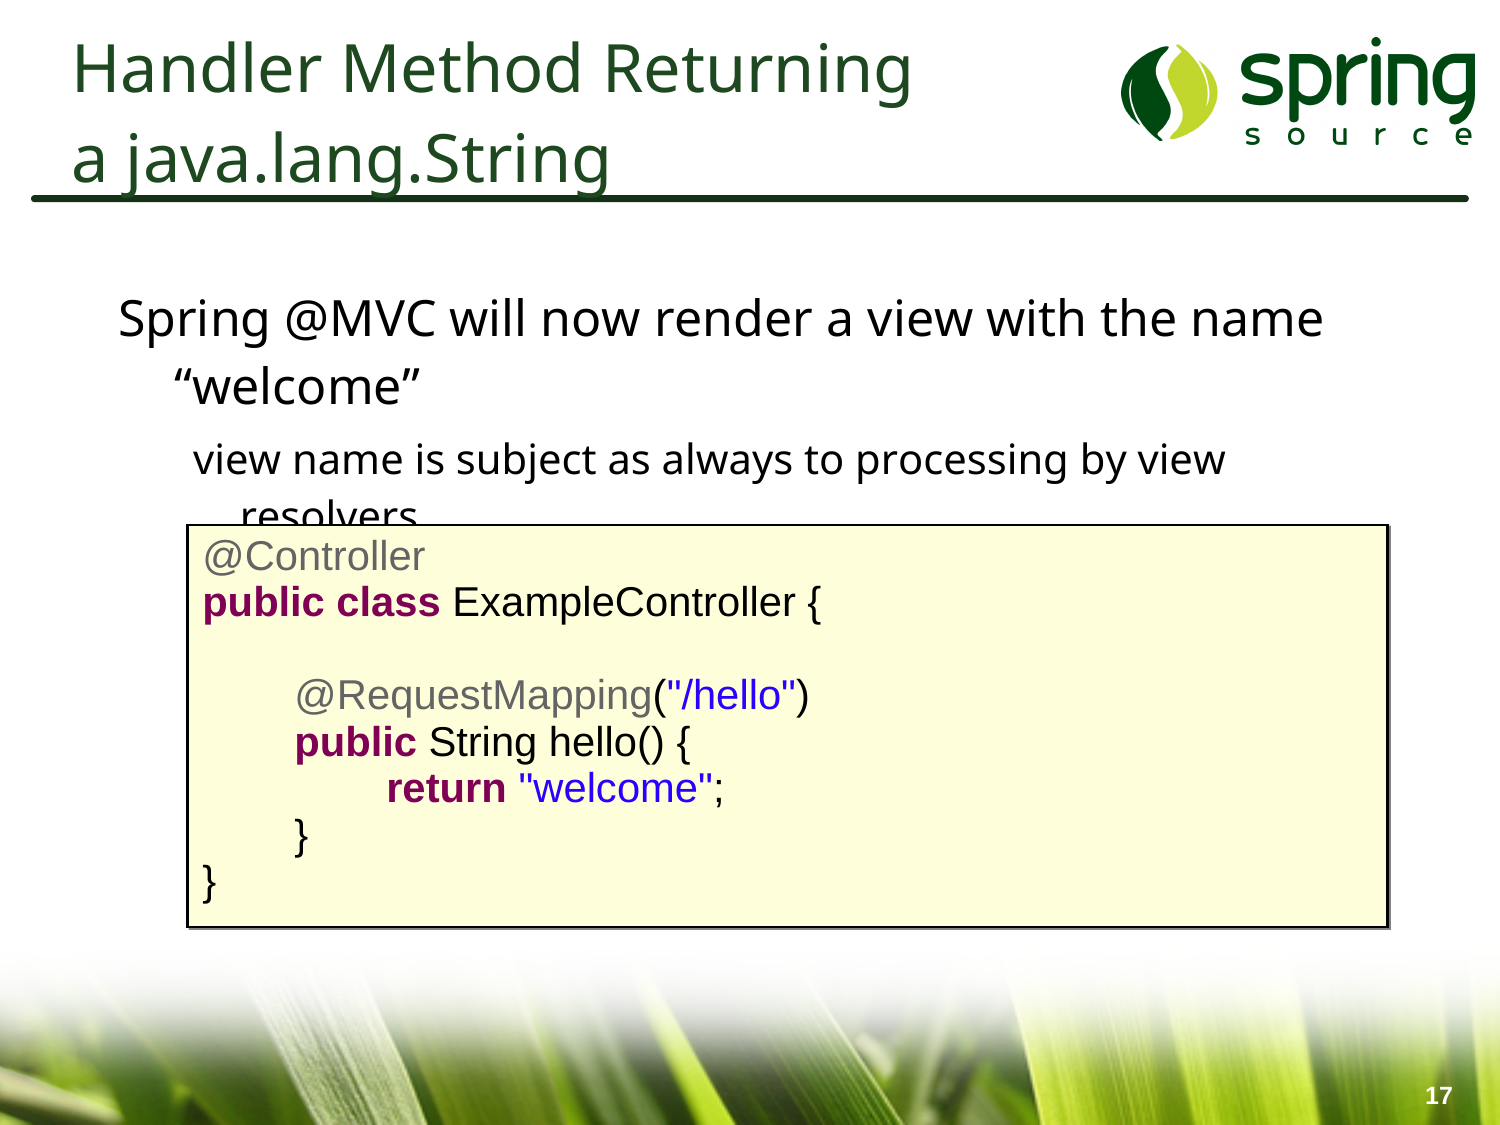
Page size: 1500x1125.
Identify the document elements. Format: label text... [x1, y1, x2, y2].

picture [0, 944, 1500, 1125]
text_box @Controller public class ExampleController { @RequestMapping("/hello") public String hello() { return "welcome"; } } [187, 524, 1388, 927]
title Handler Method Returning a java.lang.String [56, 13, 1089, 191]
picture [1121, 37, 1475, 145]
list Spring @MVC will now render a view with the name “welcome” view name is subject as always to processing by view resolvers [103, 275, 1410, 938]
